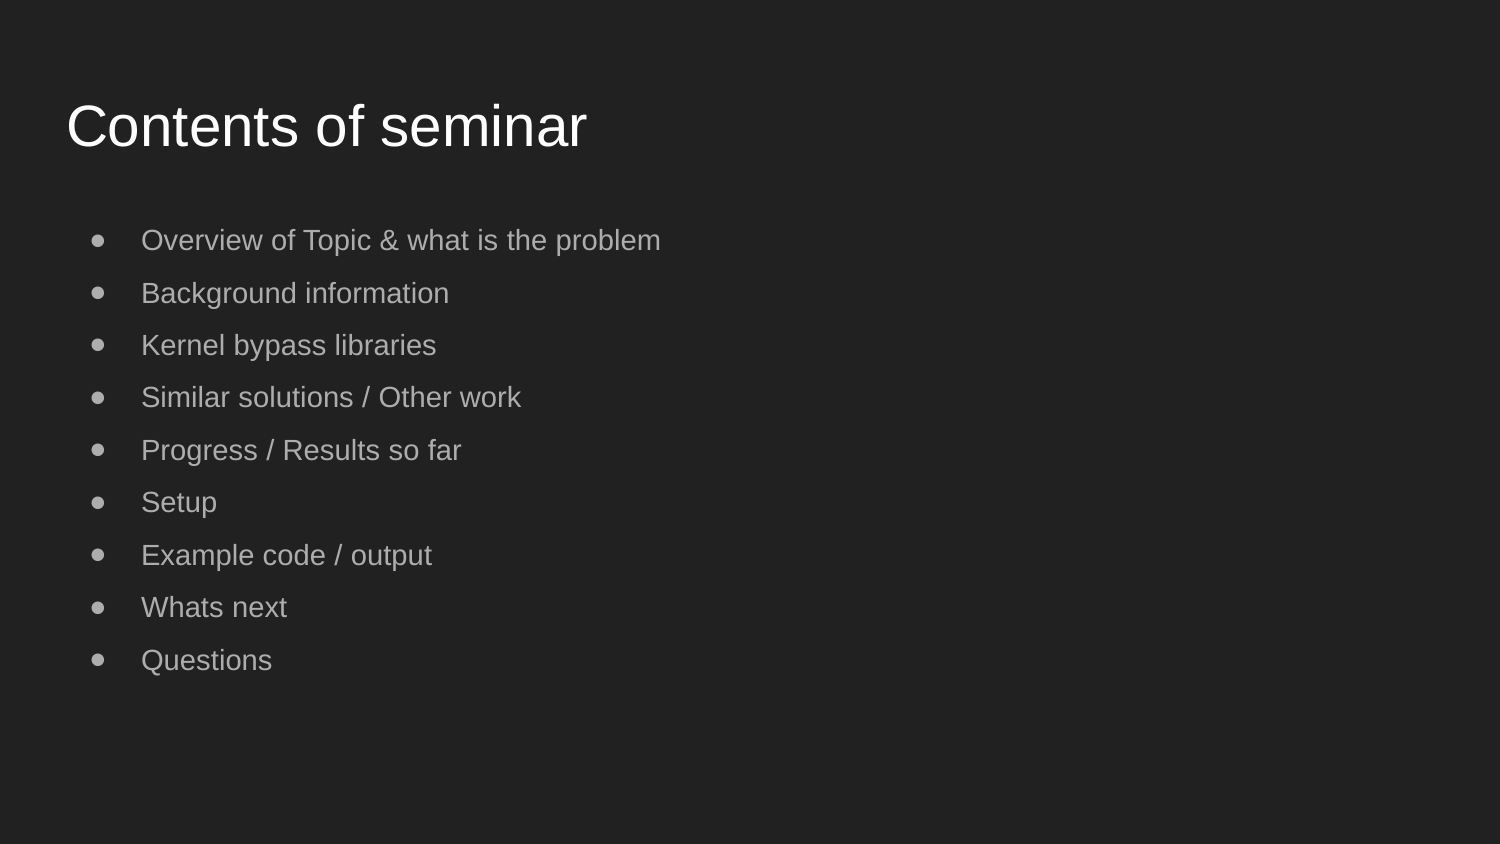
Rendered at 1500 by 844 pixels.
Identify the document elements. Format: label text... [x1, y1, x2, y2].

title Contents of seminar [51, 72, 1449, 167]
list Overview of Topic & what is the problem Background information Kernel bypass libraries Similar solutions / Other work Progress / Results so far Setup Example code / output Whats next Questions [51, 189, 1449, 750]
